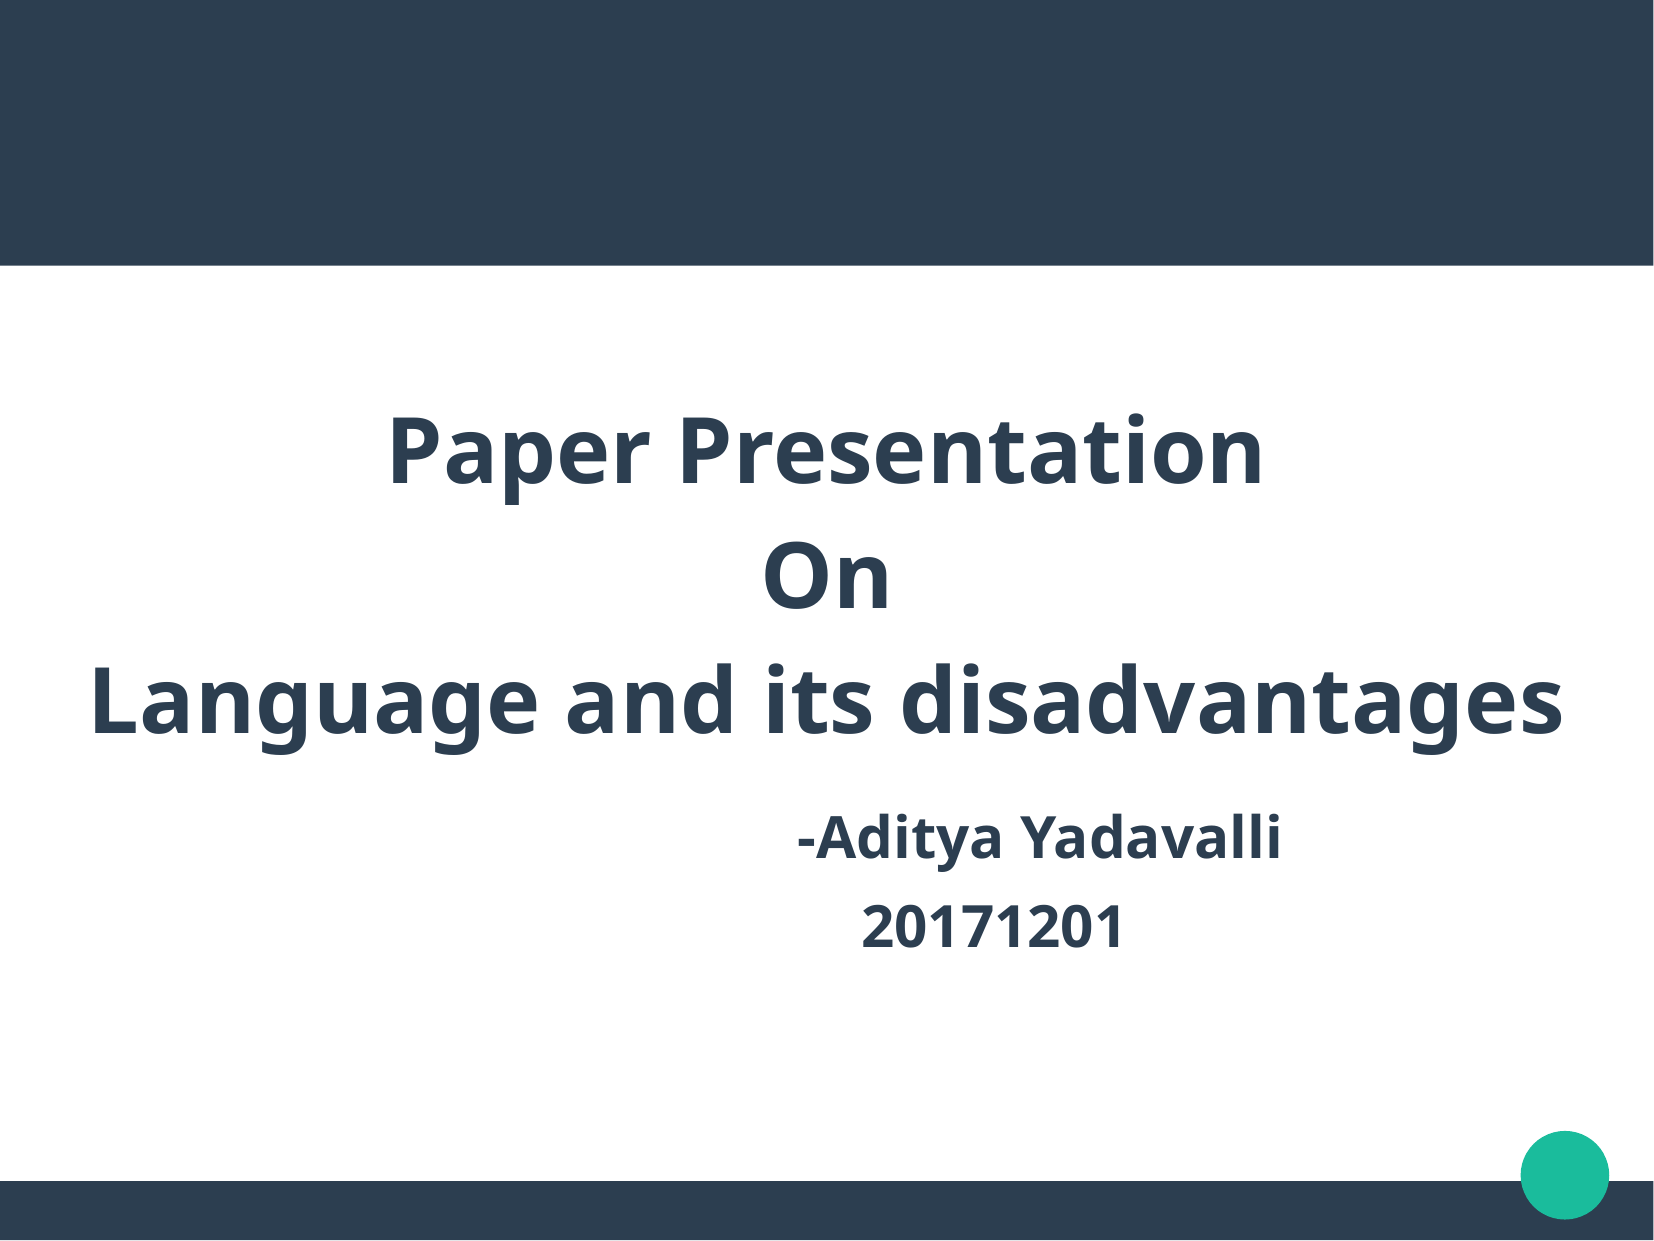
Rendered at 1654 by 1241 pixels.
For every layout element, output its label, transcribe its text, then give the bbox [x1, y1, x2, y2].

subtitle Paper Presentation On Language and its disadvantages -Aditya Yadavalli 20171201 [59, 310, 1595, 1040]
picture [0, 266, 1654, 1181]
